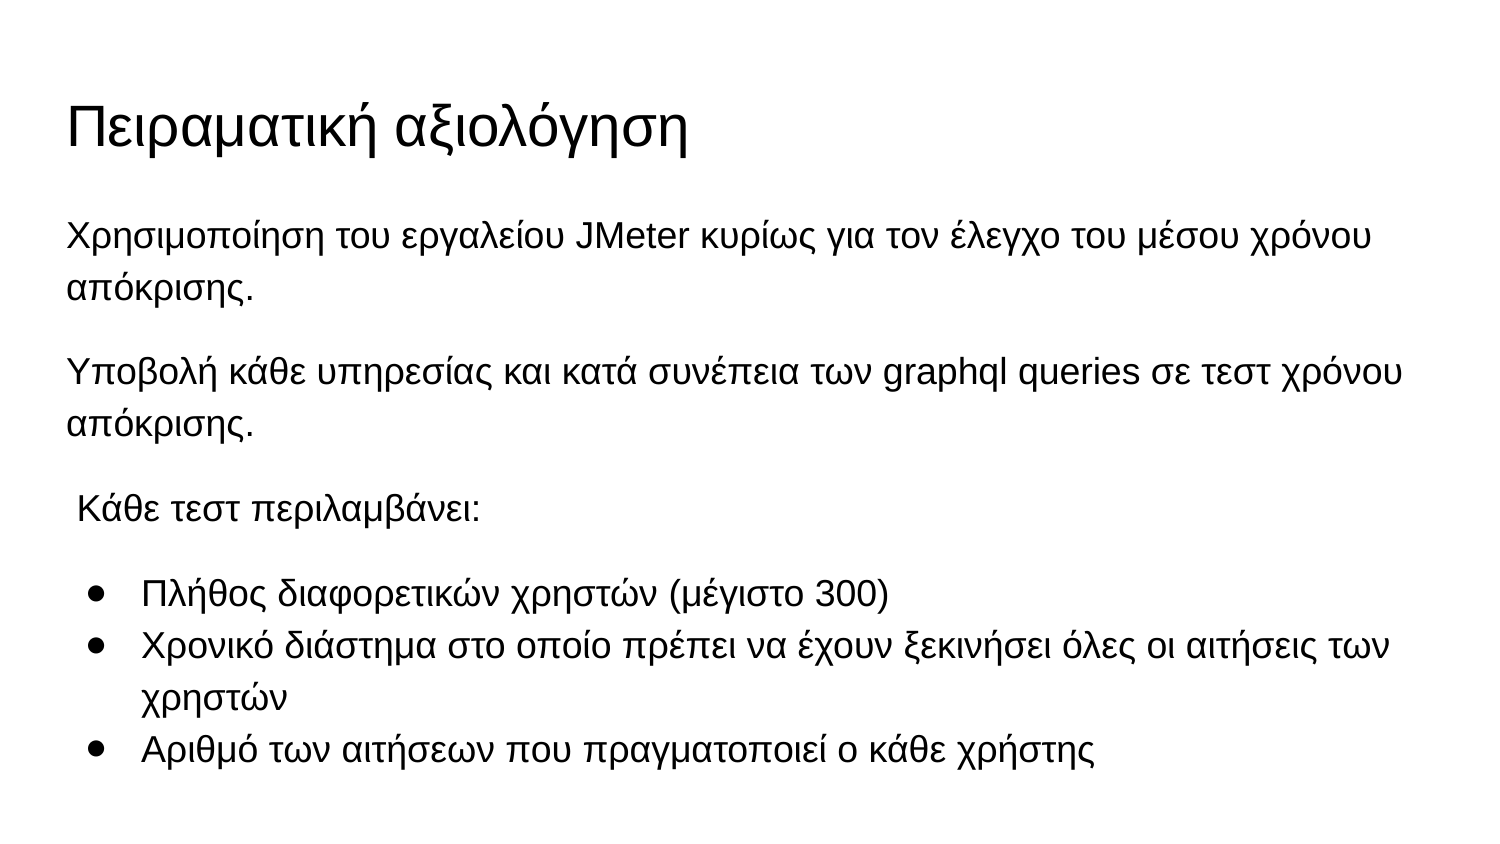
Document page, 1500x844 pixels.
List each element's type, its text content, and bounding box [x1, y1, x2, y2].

title Πειραματική αξιολόγηση [51, 72, 1449, 167]
list Χρησιμοποίηση του εργαλείου JMeter κυρίως για τον έλεγχο του μέσου χρόνου απόκρισης. Υποβολή κάθε υπηρεσίας και κατά συνέπεια των graphql queries σε τεστ χρόνου απόκρισης. Κάθε τεστ περιλαμβάνει: Πλήθος διαφορετικών χρηστών (μέγιστο 300) Χρονικό διάστημα στο οποίο πρέπει να έχουν ξεκινήσει όλες οι αιτήσεις των χρηστών Αριθμό των αιτήσεων που πραγματοποιεί ο κάθε χρήστης [51, 189, 1449, 776]
